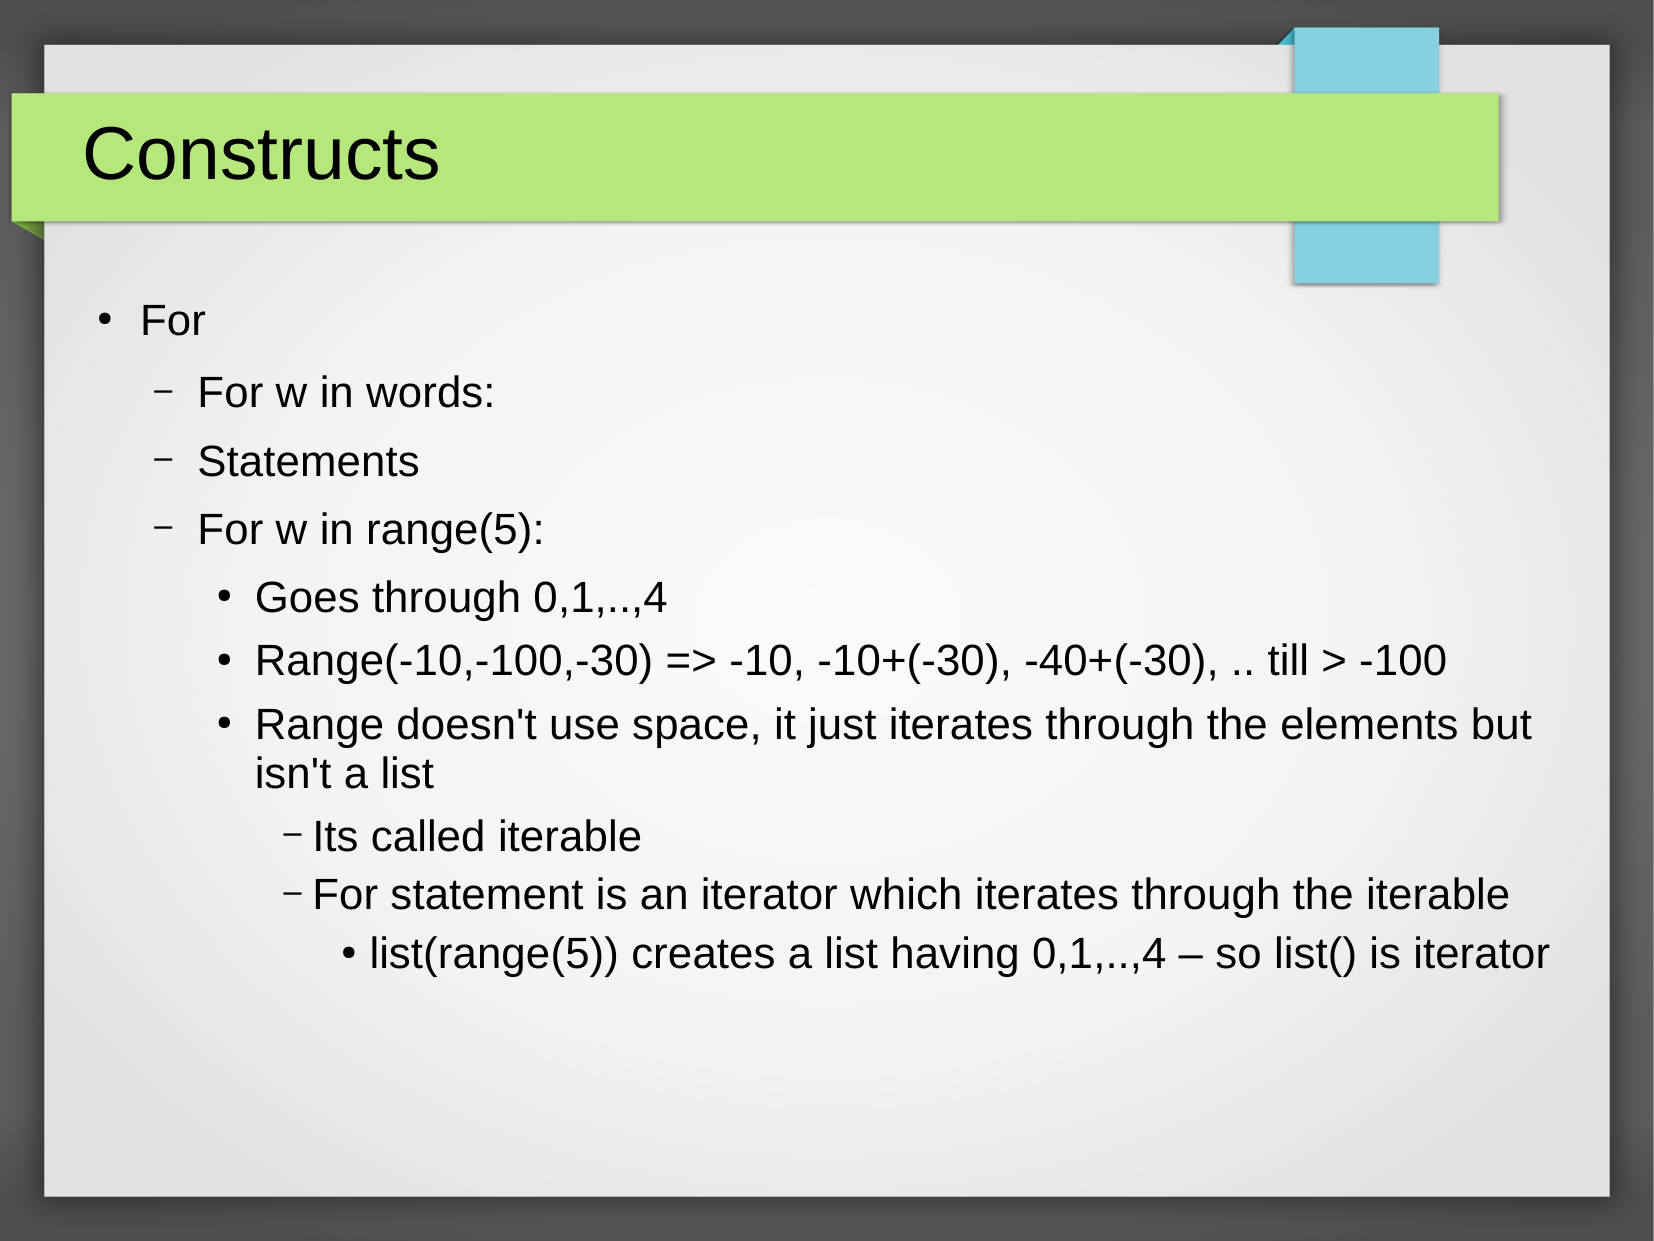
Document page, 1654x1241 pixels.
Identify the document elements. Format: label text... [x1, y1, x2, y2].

list For For w in words: Statements For w in range(5): Goes through 0,1,..,4 Range(-10,-100,-30) => -10, -10+(-30), -40+(-30), .. till > -100 Range doesn't use space, it just iterates through the elements but isn't a list Its called iterable For statement is an iterator which iterates through the iterable list(range(5)) creates a list having 0,1,..,4 – so list() is iterator [82, 295, 1571, 1015]
picture [0, 0, 1654, 1241]
title Constructs [82, 94, 1264, 213]
